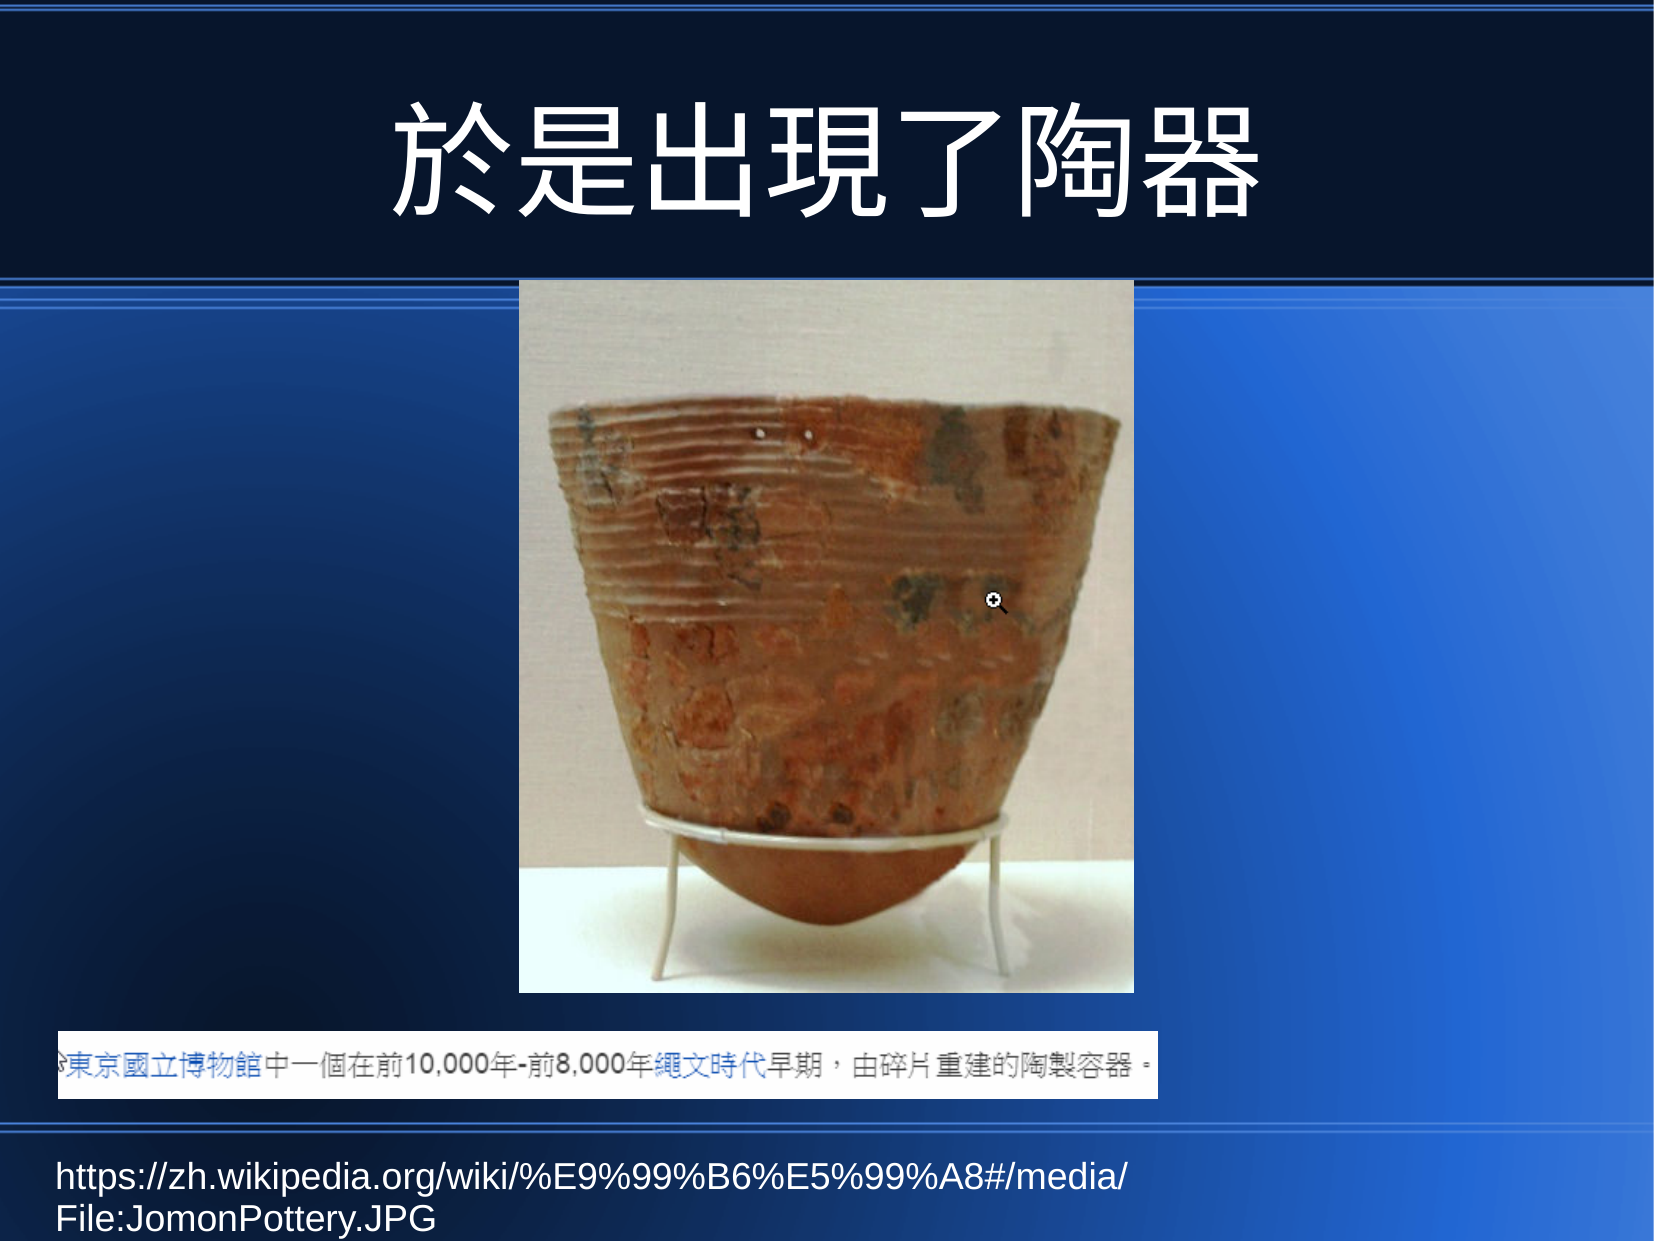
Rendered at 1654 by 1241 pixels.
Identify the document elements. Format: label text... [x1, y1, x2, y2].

title 於是出現了陶器 [82, 49, 1571, 257]
picture [0, 0, 1654, 1241]
text_box https://zh.wikipedia.org/wiki/%E9%99%B6%E5%99%A8#/media/File:JomonPottery.JPG [40, 1147, 1524, 1205]
